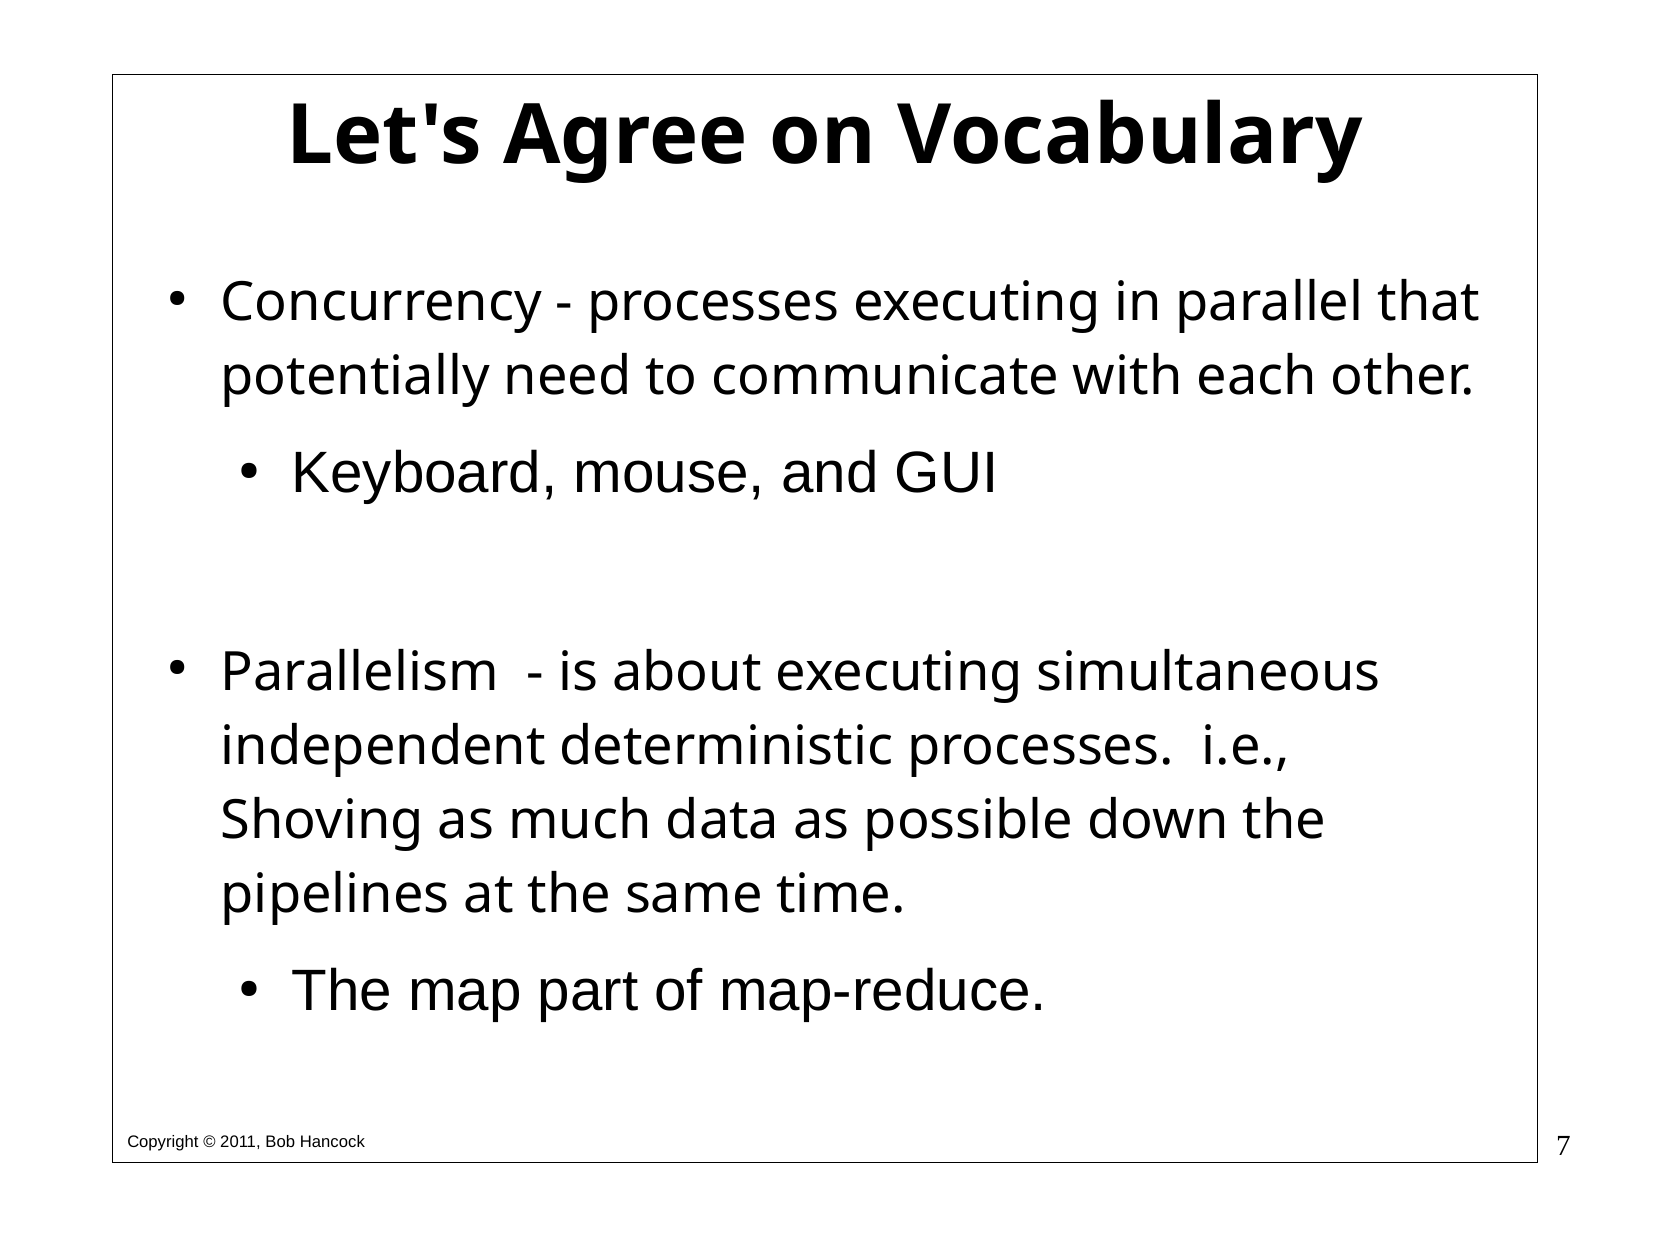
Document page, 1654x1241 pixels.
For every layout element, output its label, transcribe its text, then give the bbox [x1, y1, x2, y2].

title Let's Agree on Vocabulary [112, 75, 1538, 188]
list Concurrency - processes executing in parallel that potentially need to communicate with each other. Keyboard, mouse, and GUI Parallelism - is about executing simultaneous independent deterministic processes. i.e., Shoving as much data as possible down the pipelines at the same time. The map part of map-reduce. [150, 262, 1501, 1126]
text_box Copyright © 2011, Bob Hancock [112, 1125, 381, 1159]
